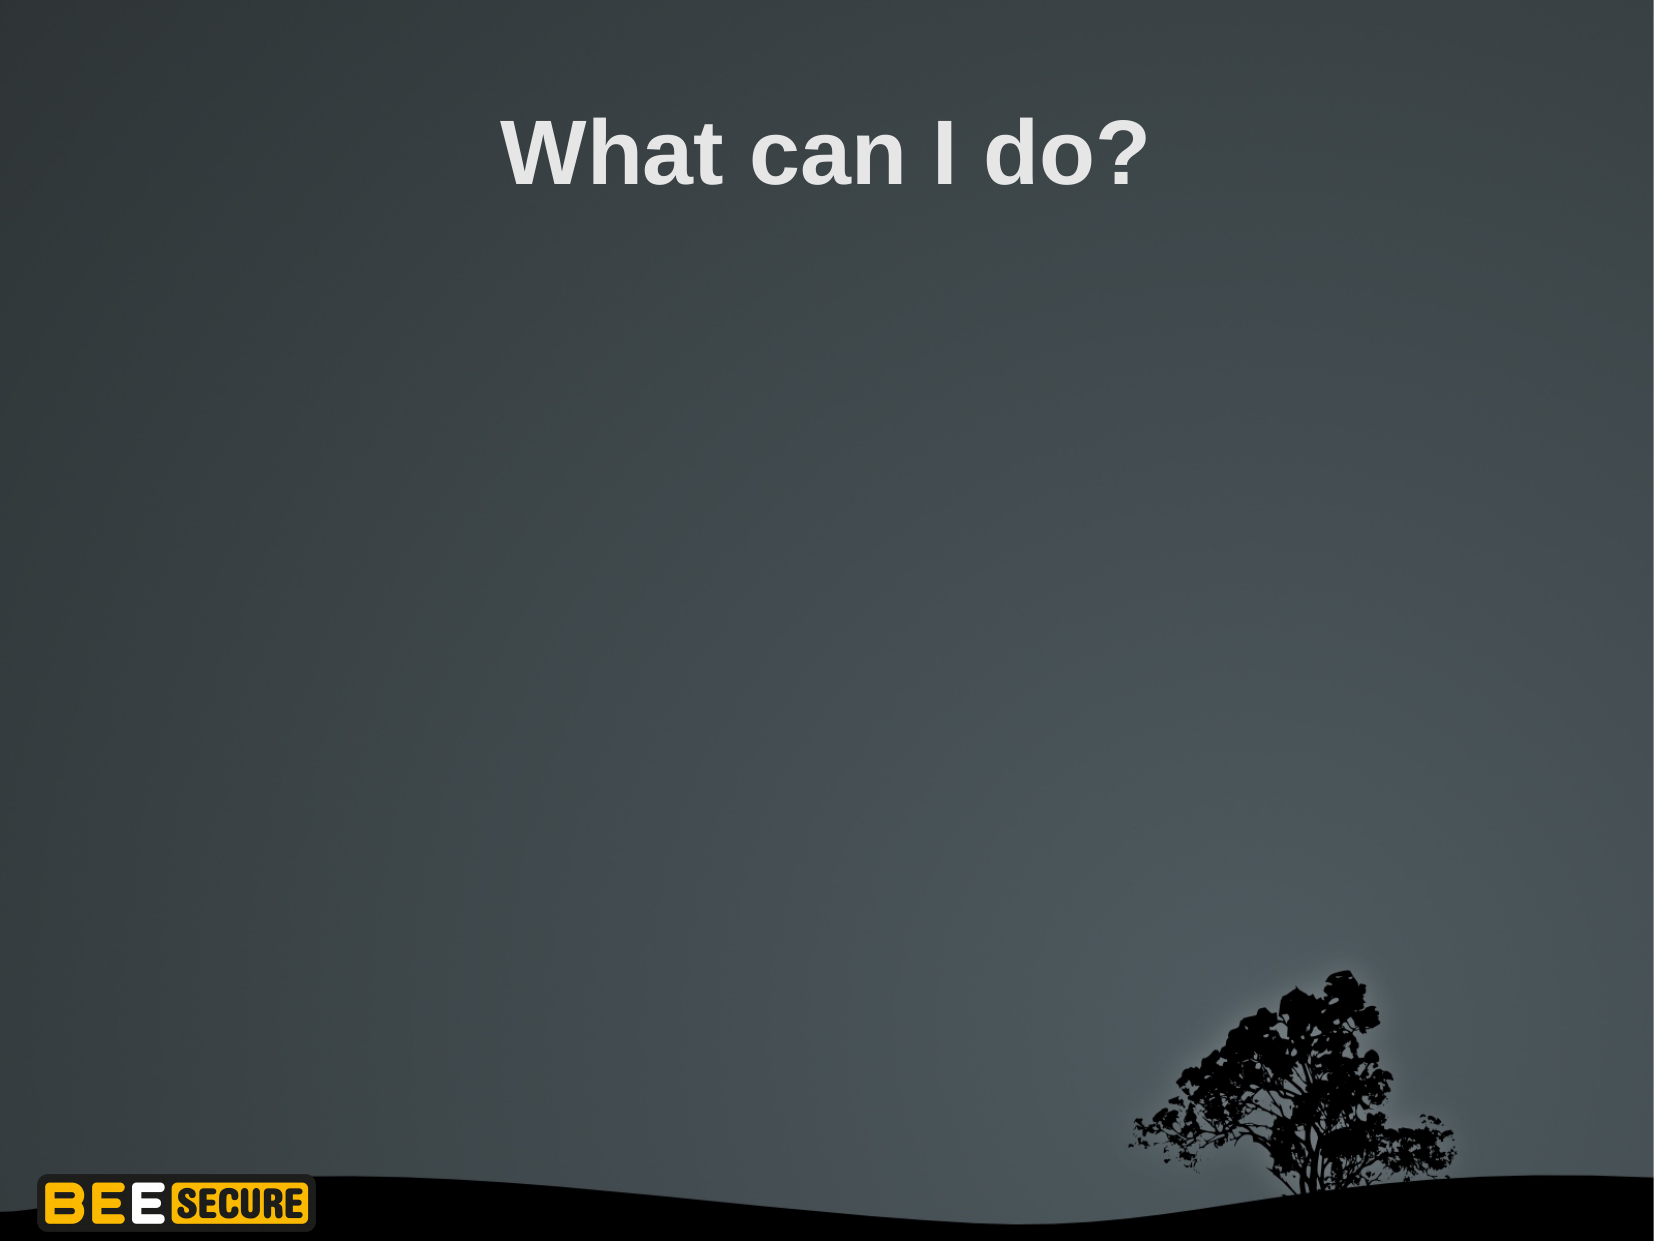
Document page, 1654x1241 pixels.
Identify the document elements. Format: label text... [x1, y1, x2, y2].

picture [0, 0, 1654, 1241]
title What can I do? [82, 49, 1571, 257]
